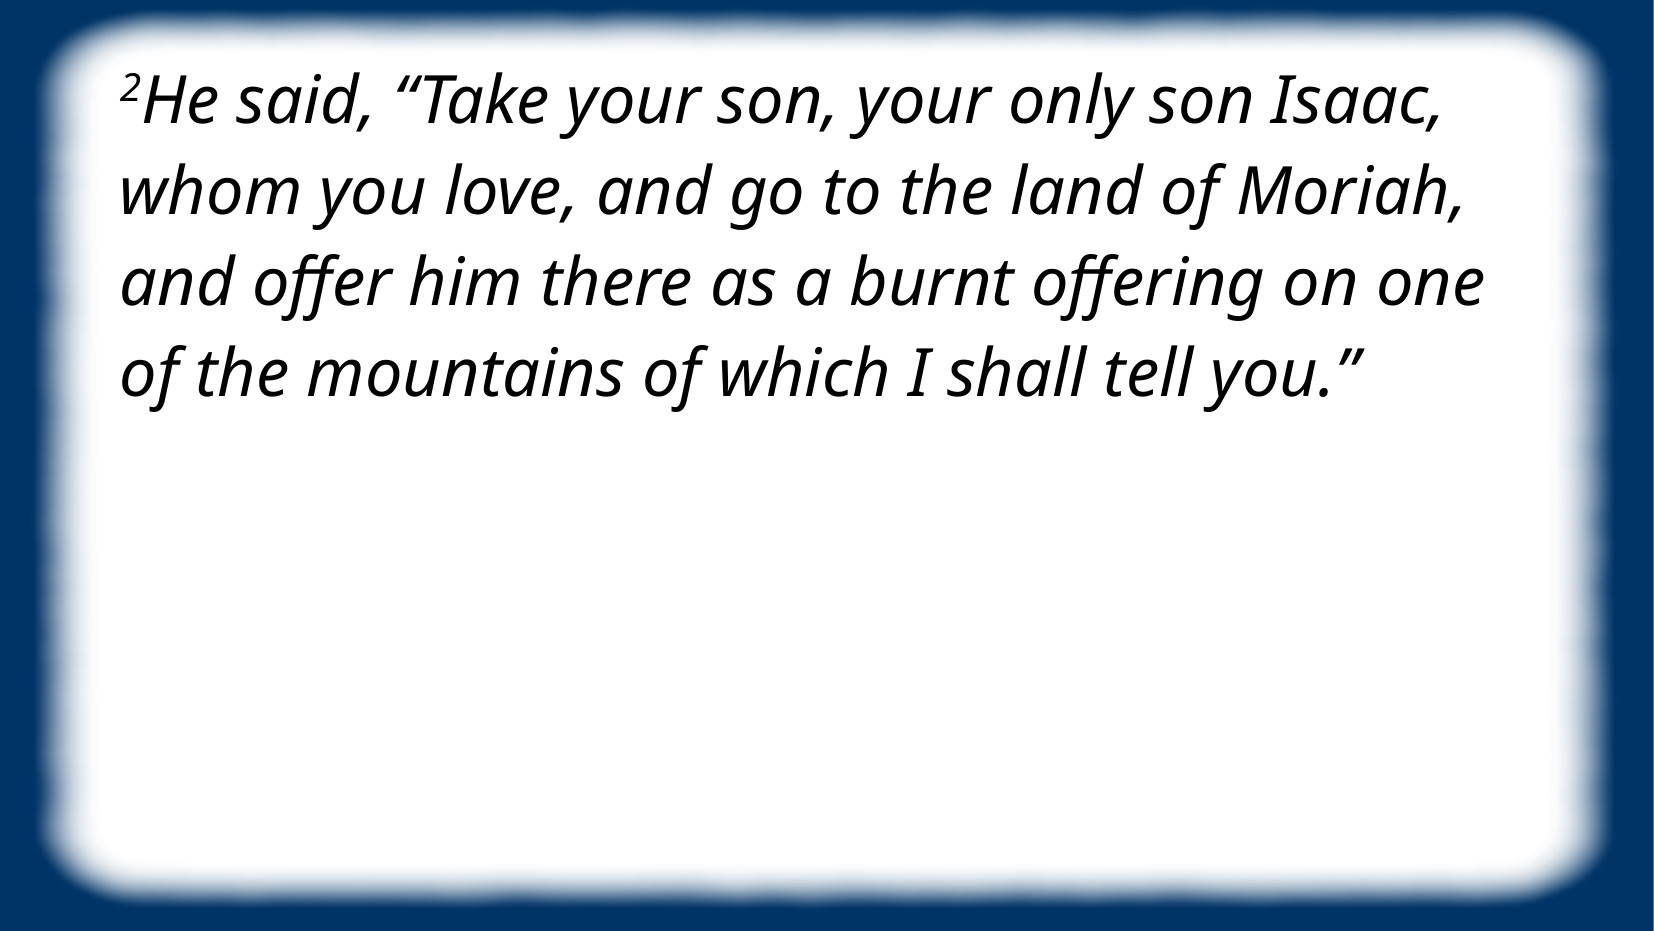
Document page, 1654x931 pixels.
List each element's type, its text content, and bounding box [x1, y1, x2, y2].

text_box 2He said, “Take your son, your only son Isaac, whom you love, and go to the land of Moriah, and offer him there as a burnt offering on one of the mountains of which I shall tell you.” [105, 45, 1561, 436]
picture [0, 0, 1654, 931]
